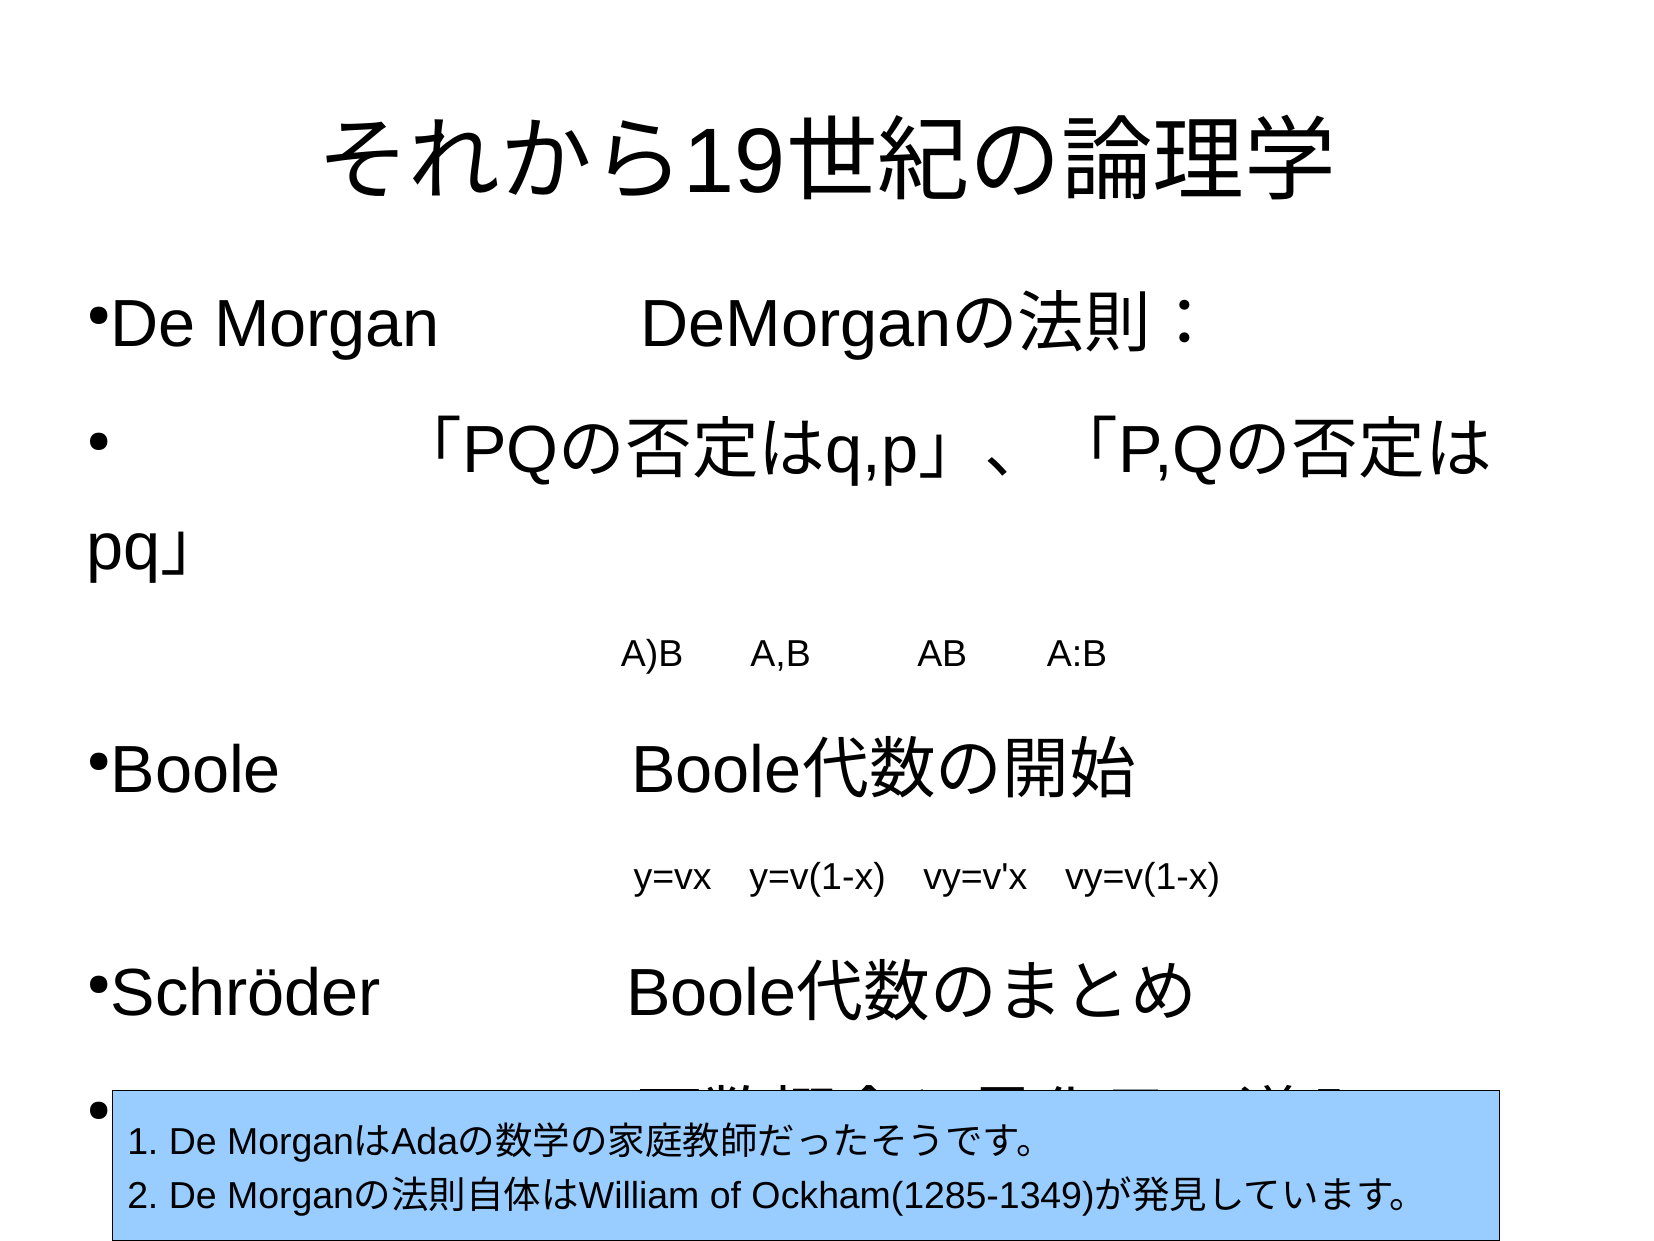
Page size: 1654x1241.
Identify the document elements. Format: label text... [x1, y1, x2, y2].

title それから19世紀の論理学 [82, 49, 1571, 257]
text_box 1. De MorganはAdaの数学の家庭教師だったそうです。 2. De Morganの法則自体はWilliam of Ockham(1285-1349)が発見しています。 [112, 1090, 1500, 1241]
list De Morgan DeMorganの法則： 「PQの否定はq,p」、「P,Qの否定はpq」 A)B A,B AB A:B Boole Boole代数の開始 y=vx y=v(1-x) vy=v'x vy=v(1-x) Schröder Boole代数のまとめ Frege 函数概念と量化子の導入 Peano Peano算術 [86, 268, 1576, 1063]
